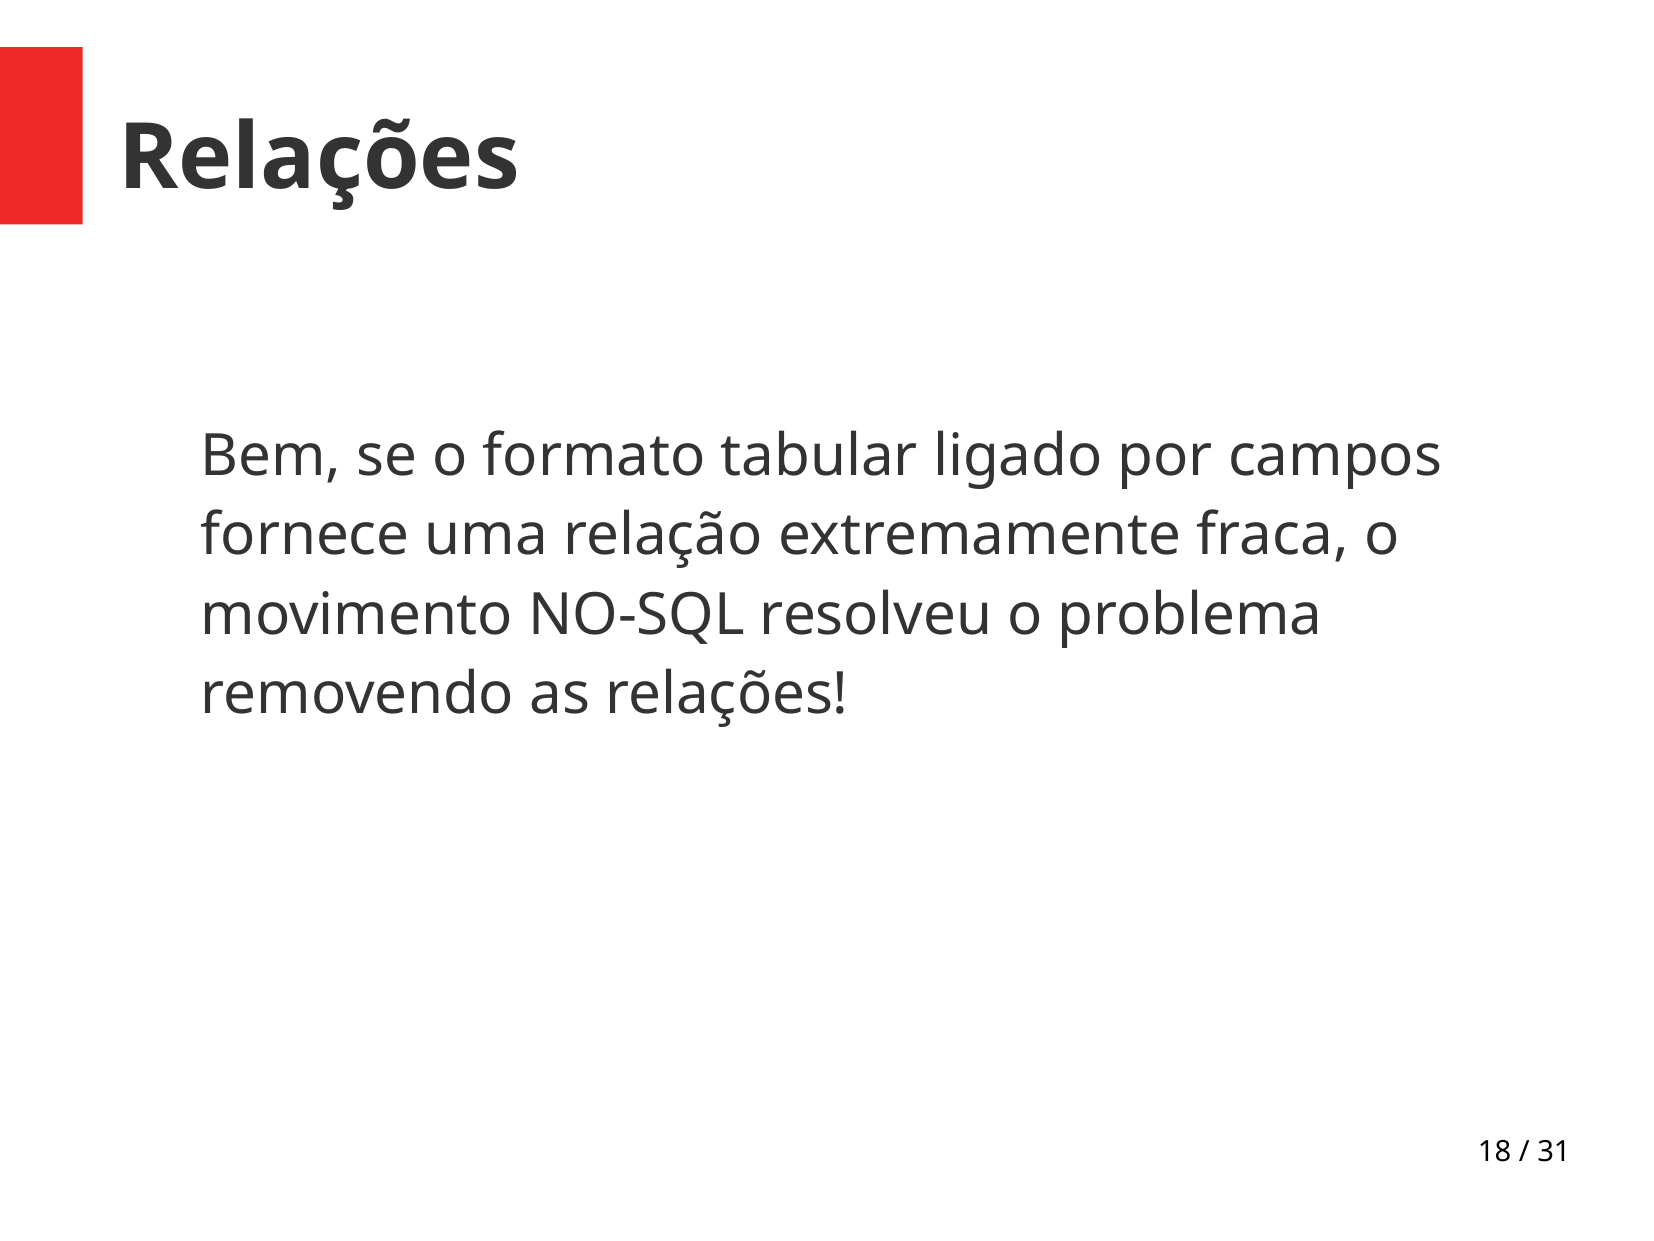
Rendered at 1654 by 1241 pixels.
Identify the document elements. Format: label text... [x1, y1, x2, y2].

title Relações [118, 49, 1571, 257]
list Bem, se o formato tabular ligado por campos fornece uma relação extremamente fraca, o movimento NO-SQL resolveu o problema removendo as relações! [129, 413, 1548, 839]
